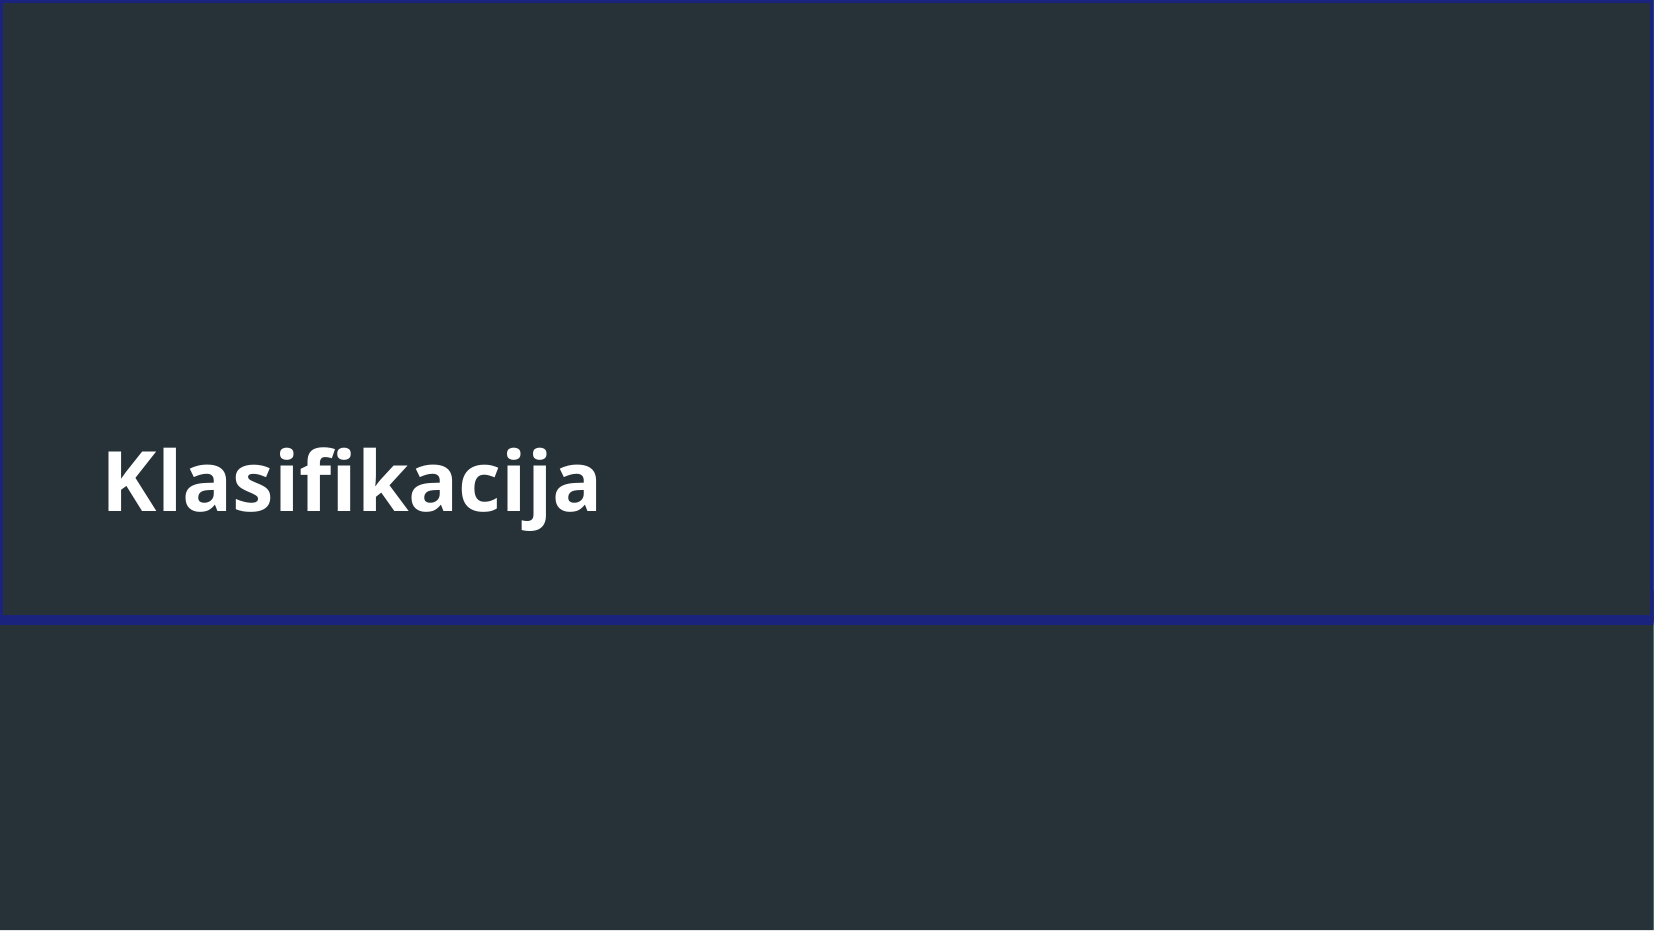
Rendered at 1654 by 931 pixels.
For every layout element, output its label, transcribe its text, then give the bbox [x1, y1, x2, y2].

text_box Klasifikacija [87, 395, 1104, 546]
